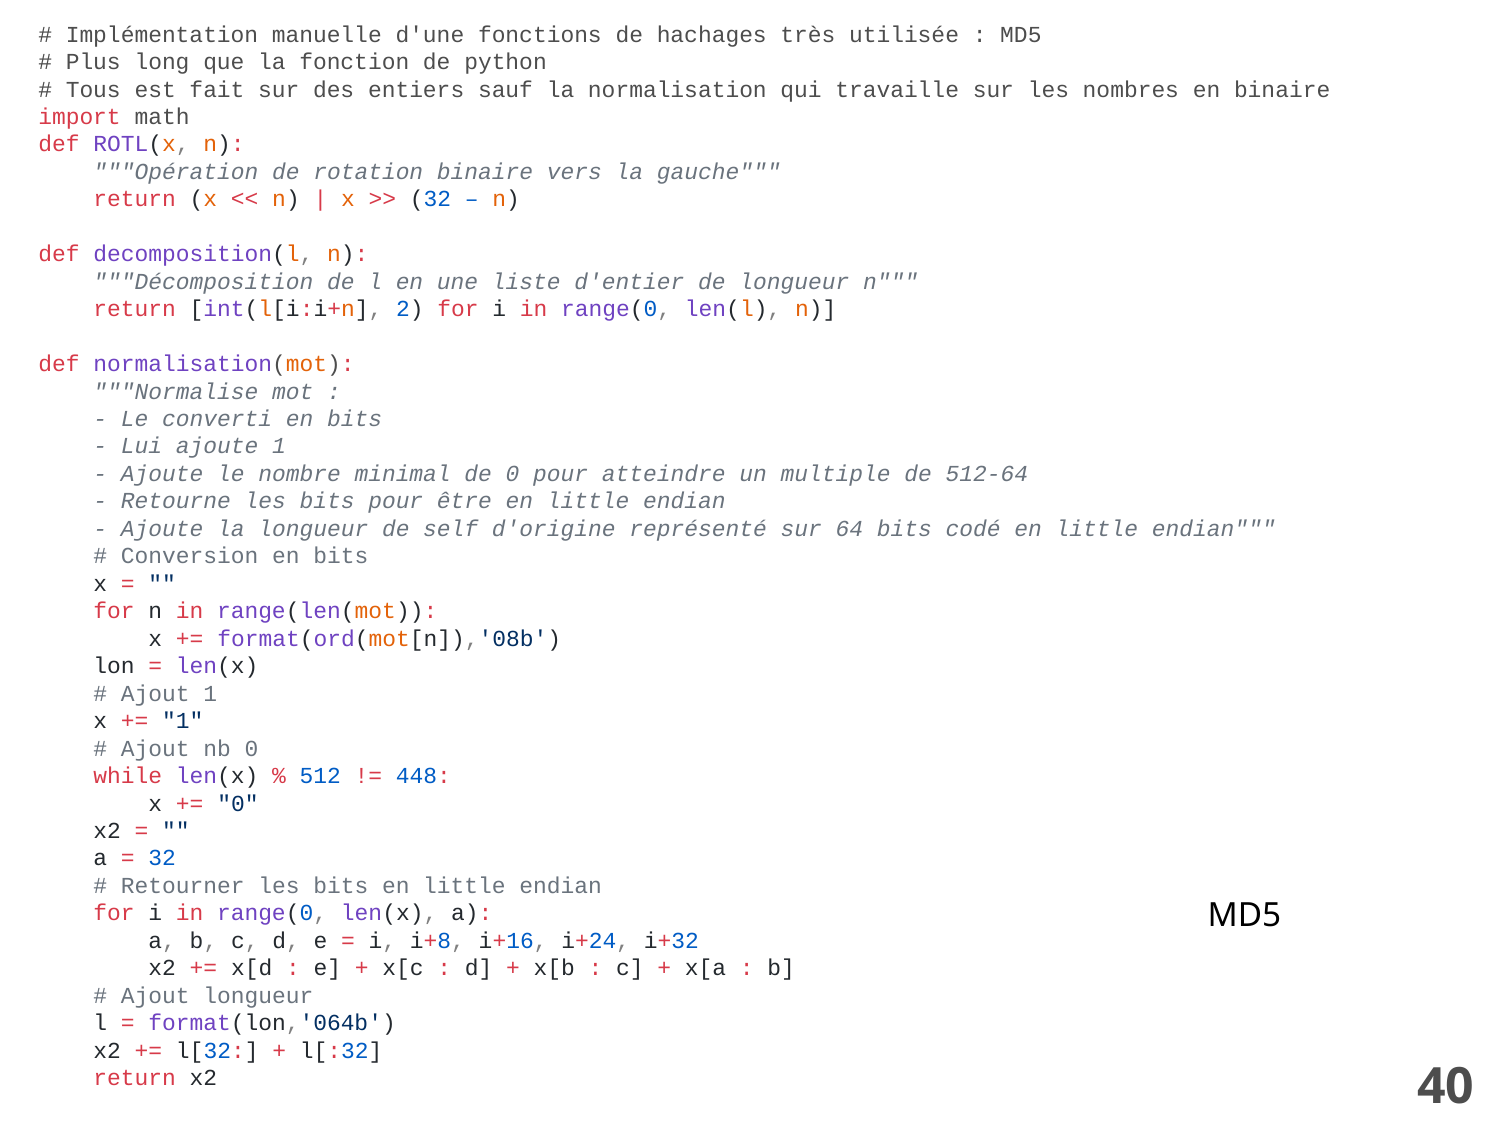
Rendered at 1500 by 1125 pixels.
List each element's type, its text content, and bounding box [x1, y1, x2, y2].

text_box MD5 [1192, 886, 1500, 1021]
text_box <numéro> [1417, 1054, 1500, 1109]
text_box # Implémentation manuelle d'une fonctions de hachages très utilisée : MD5 # Plus long que la fonction de python # Tous est fait sur des entiers sauf la normalisation qui travaille sur les nombres en binaire import math def ROTL(x, n): """Opération de rotation binaire vers la gauche""" return (x << n) | x >> (32 – n) def decomposition(l, n): """Décomposition de l en une liste d'entier de longueur n""" return [int(l[i:i+n], 2) for i in range(0, len(l), n)] def normalisation(mot): """Normalise mot : - Le converti en bits - Lui ajoute 1 - Ajoute le nombre minimal de 0 pour atteindre un multiple de 512-64 - Retourne les bits pour être en little endian - Ajoute la longueur de self d'origine représenté sur 64 bits codé en little endian""" # Conversion en bits x = "" for n in range(len(mot)): x += format(ord(mot[n]),'08b') lon = len(x) # Ajout 1 x += "1" # Ajout nb 0 while len(x) % 512 != 448: x += "0" x2 = "" a = 32 # Retourner les bits en little endian for i in range(0, len(x), a): a, b, c, d, e = i, i+8, i+16, i+24, i+32 x2 += x[d : e] + x[c : d] + x[b : c] + x[a : b] # Ajout longueur l = format(lon,'064b') x2 += l[32:] + l[:32] return x2 [23, 11, 1477, 1111]
